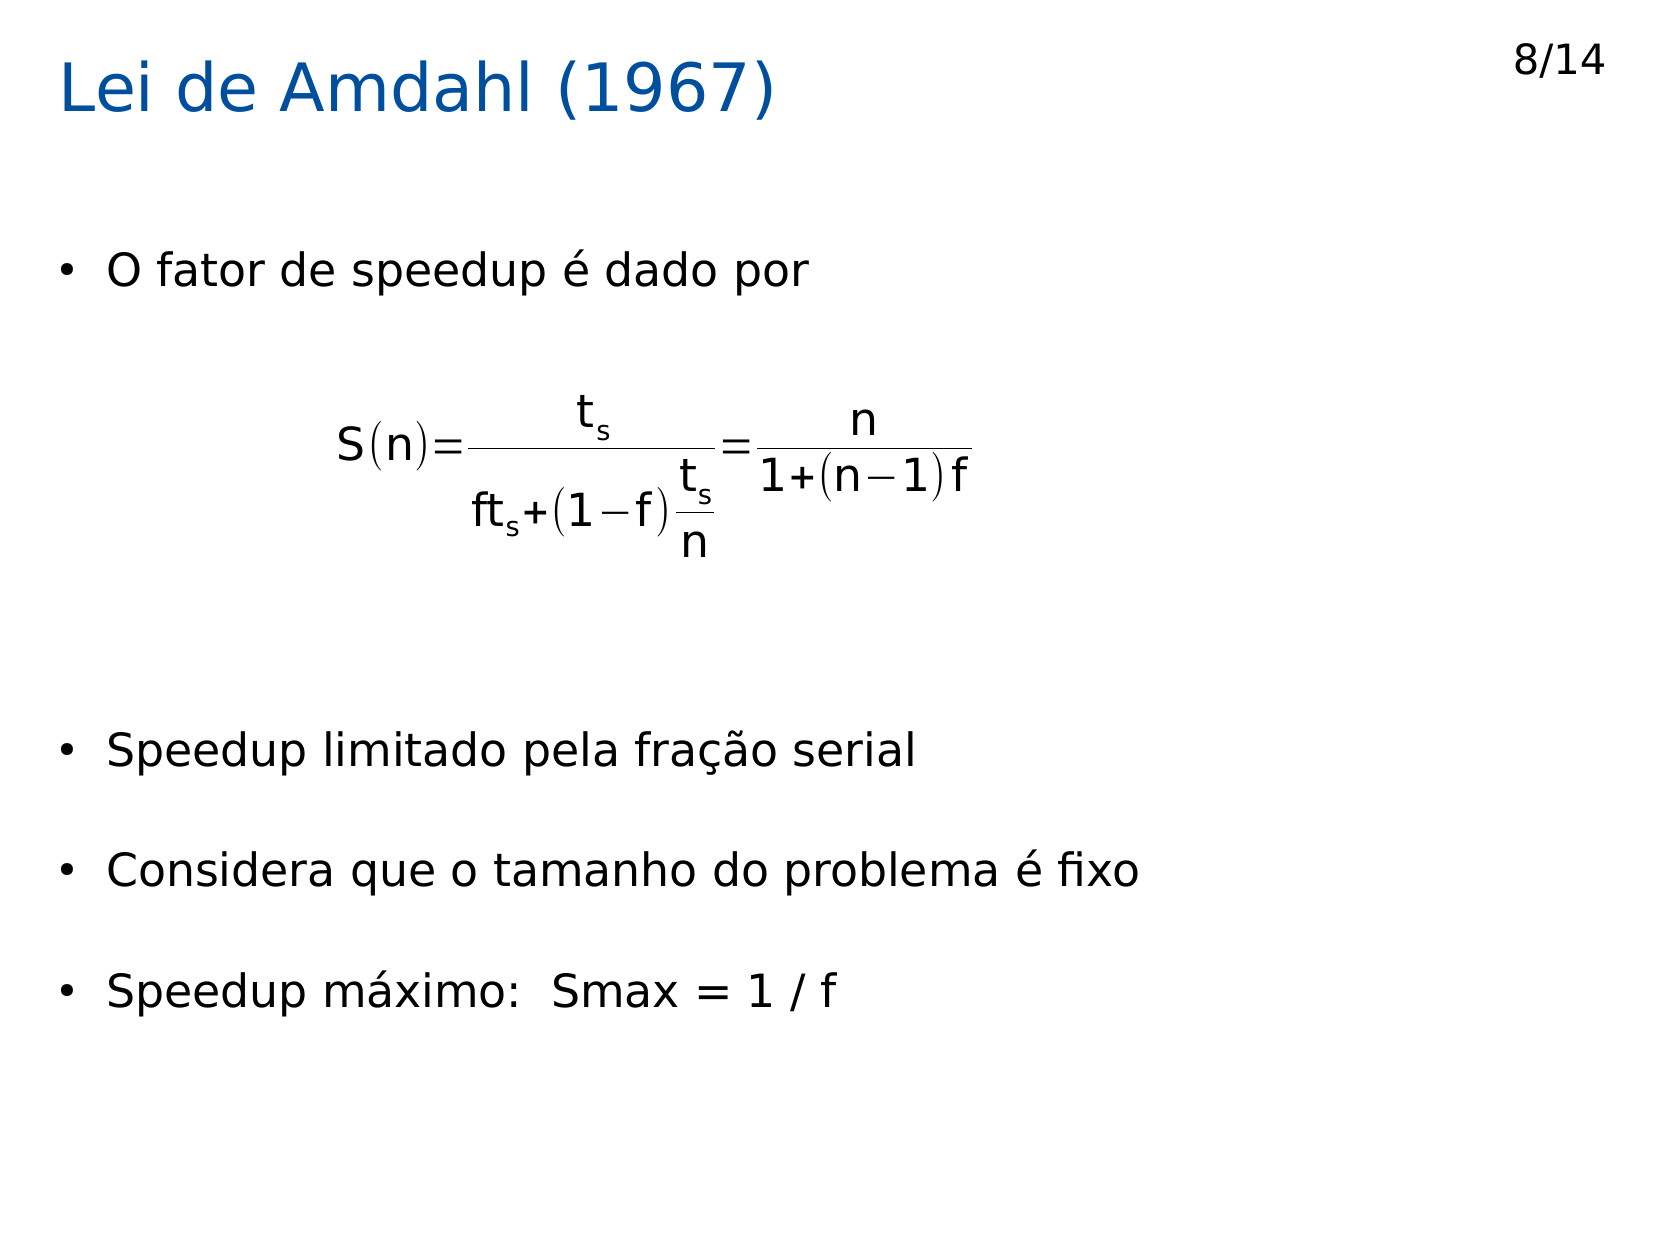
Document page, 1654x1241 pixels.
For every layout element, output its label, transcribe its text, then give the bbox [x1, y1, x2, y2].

list O fator de speedup é dado por Speedup limitado pela fração serial Considera que o tamanho do problema é fixo Speedup máximo: Smax = 1 / f [59, 236, 1595, 1211]
chart [330, 385, 979, 568]
title Lei de Amdahl (1967) [59, 29, 1506, 148]
